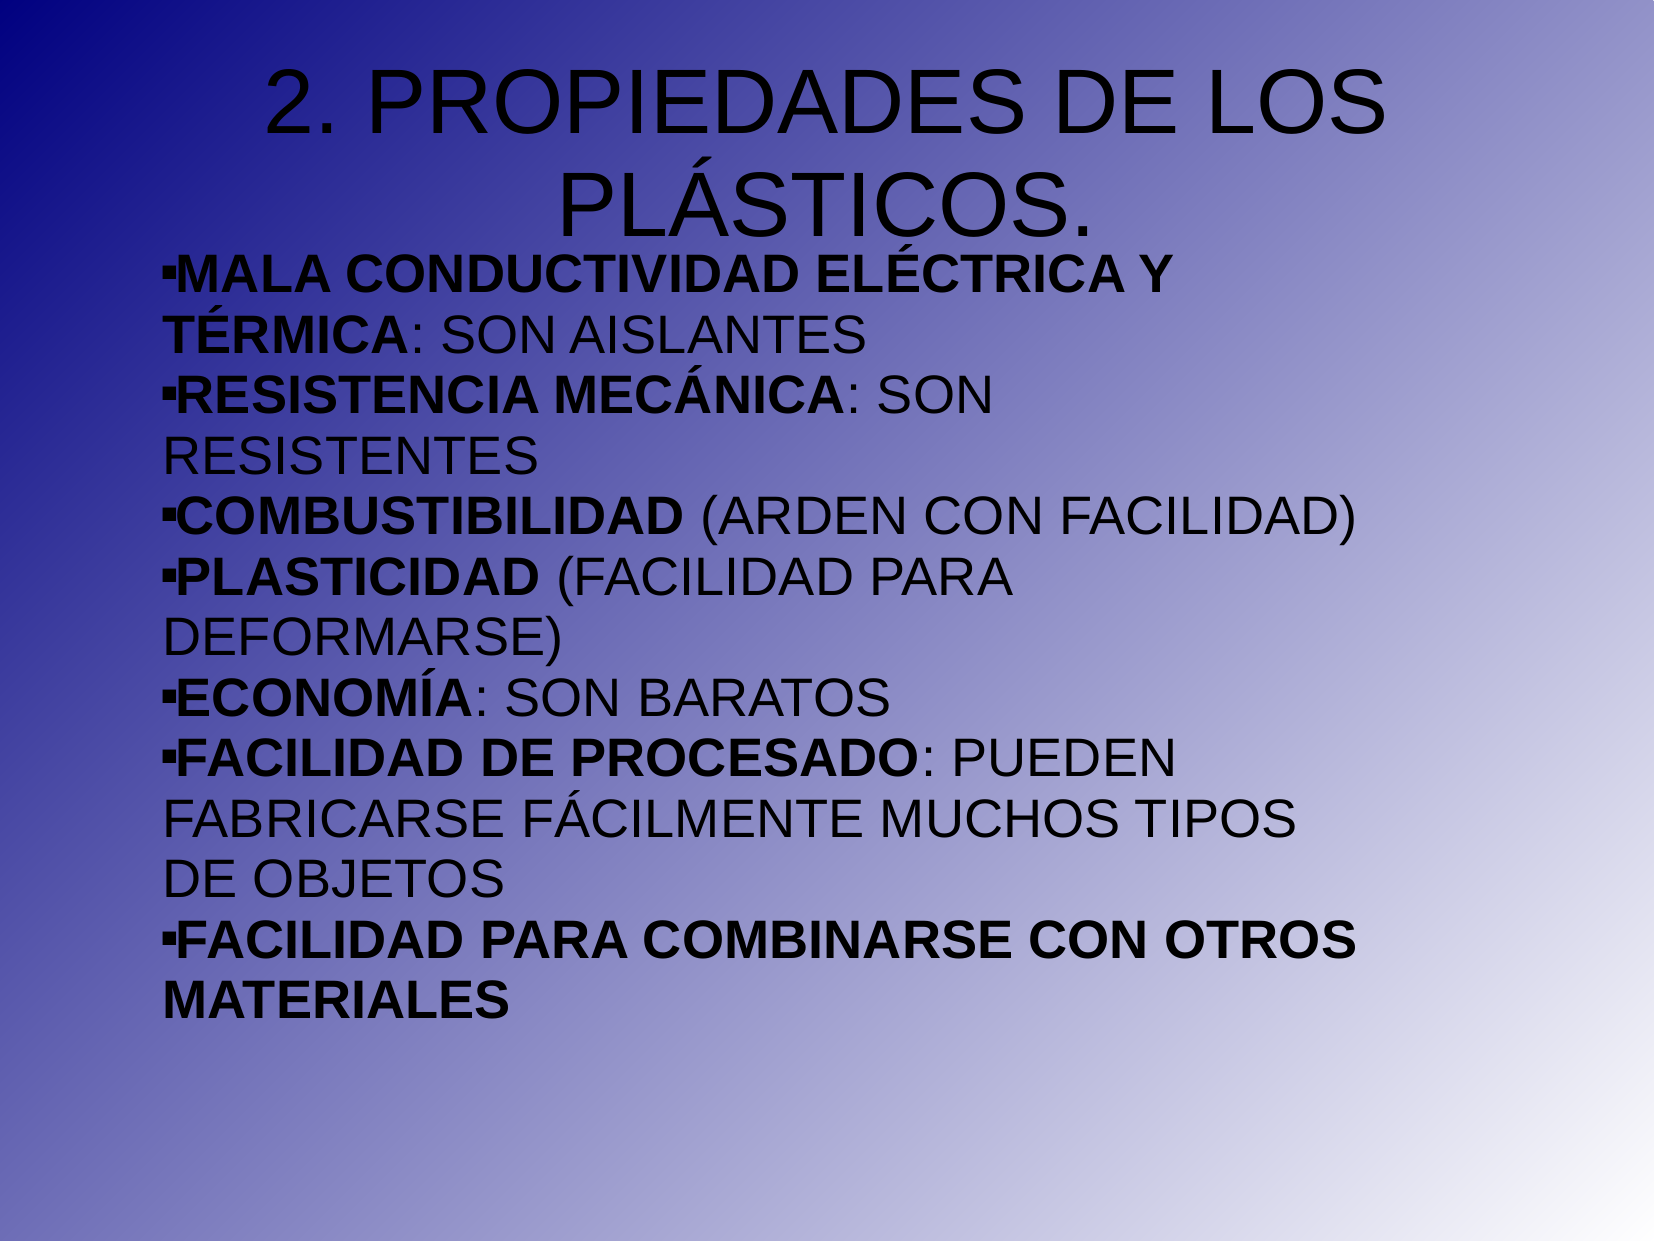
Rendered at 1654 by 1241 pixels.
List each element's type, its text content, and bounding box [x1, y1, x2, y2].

title 2. PROPIEDADES DE LOS PLÁSTICOS. [82, 49, 1571, 257]
text_box MALA CONDUCTIVIDAD ELÉCTRICA Y TÉRMICA: SON AISLANTES RESISTENCIA MECÁNICA: SON RESISTENTES COMBUSTIBILIDAD (ARDEN CON FACILIDAD) PLASTICIDAD (FACILIDAD PARA DEFORMARSE) ECONOMÍA: SON BARATOS FACILIDAD DE PROCESADO: PUEDEN FABRICARSE FÁCILMENTE MUCHOS TIPOS DE OBJETOS FACILIDAD PARA COMBINARSE CON OTROS MATERIALES [147, 236, 1388, 1182]
